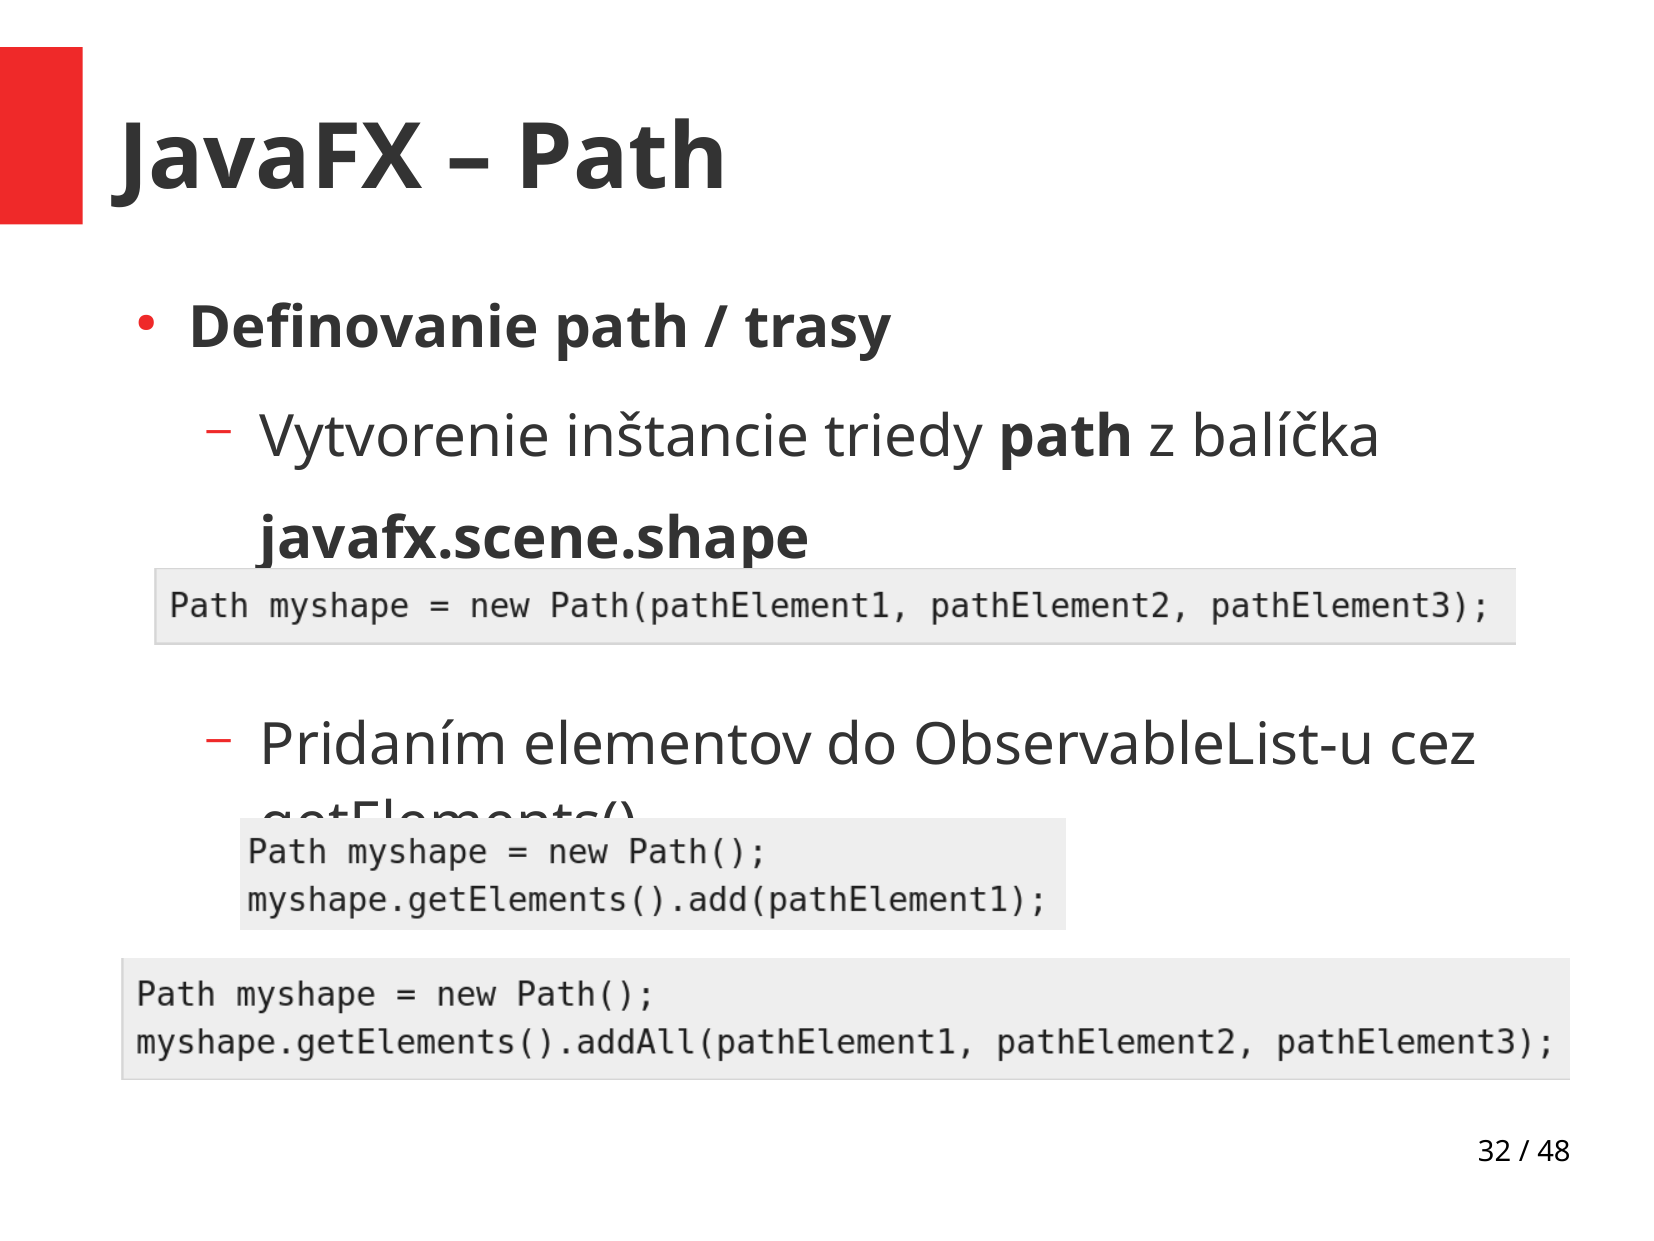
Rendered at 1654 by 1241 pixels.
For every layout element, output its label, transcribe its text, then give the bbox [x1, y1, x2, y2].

picture [153, 568, 1516, 646]
picture [240, 818, 1066, 931]
title JavaFX – Path [118, 49, 1571, 257]
list Definovanie path / trasy Vytvorenie inštancie triedy path z balíčka javafx.scene.shape Pridaním elementov do ObservableList-u cez getElements() [118, 285, 1536, 1005]
picture [120, 958, 1570, 1081]
